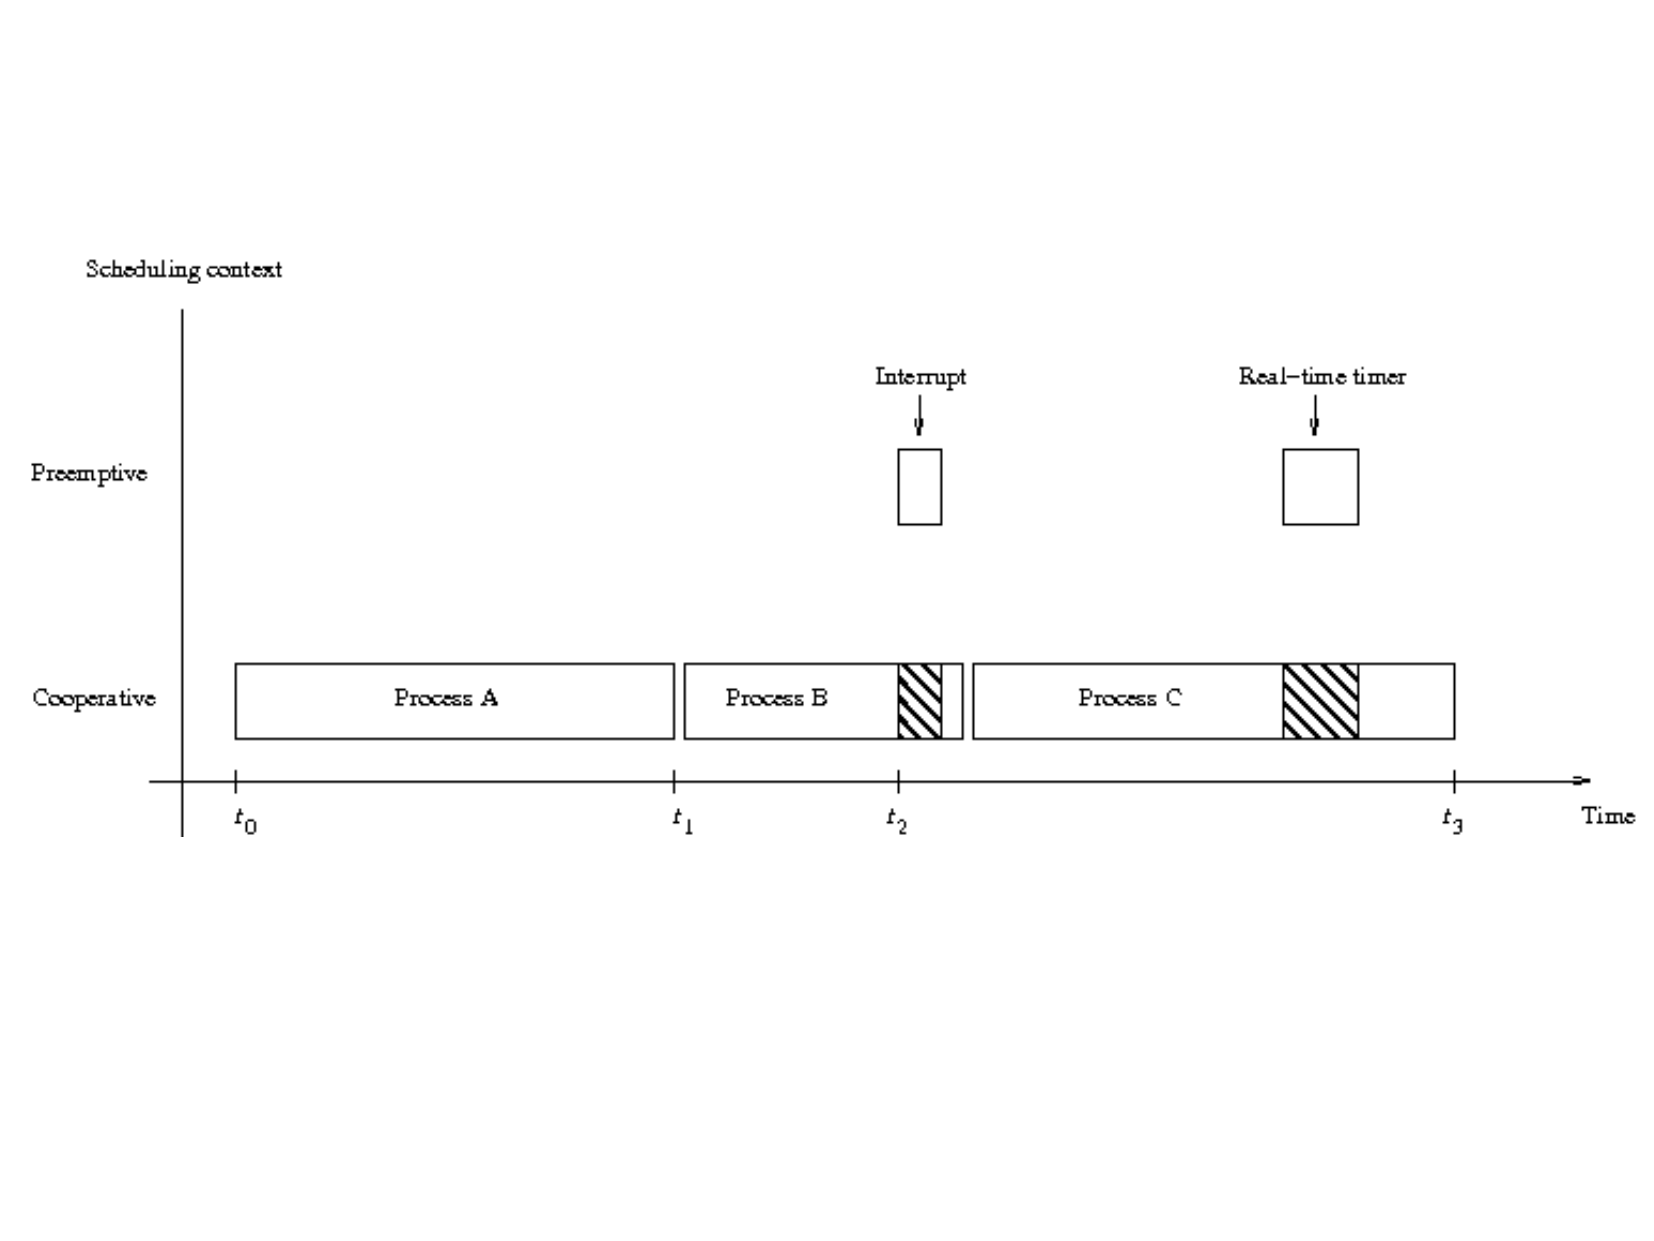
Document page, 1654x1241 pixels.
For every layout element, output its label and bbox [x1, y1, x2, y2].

picture [30, 254, 1640, 837]
